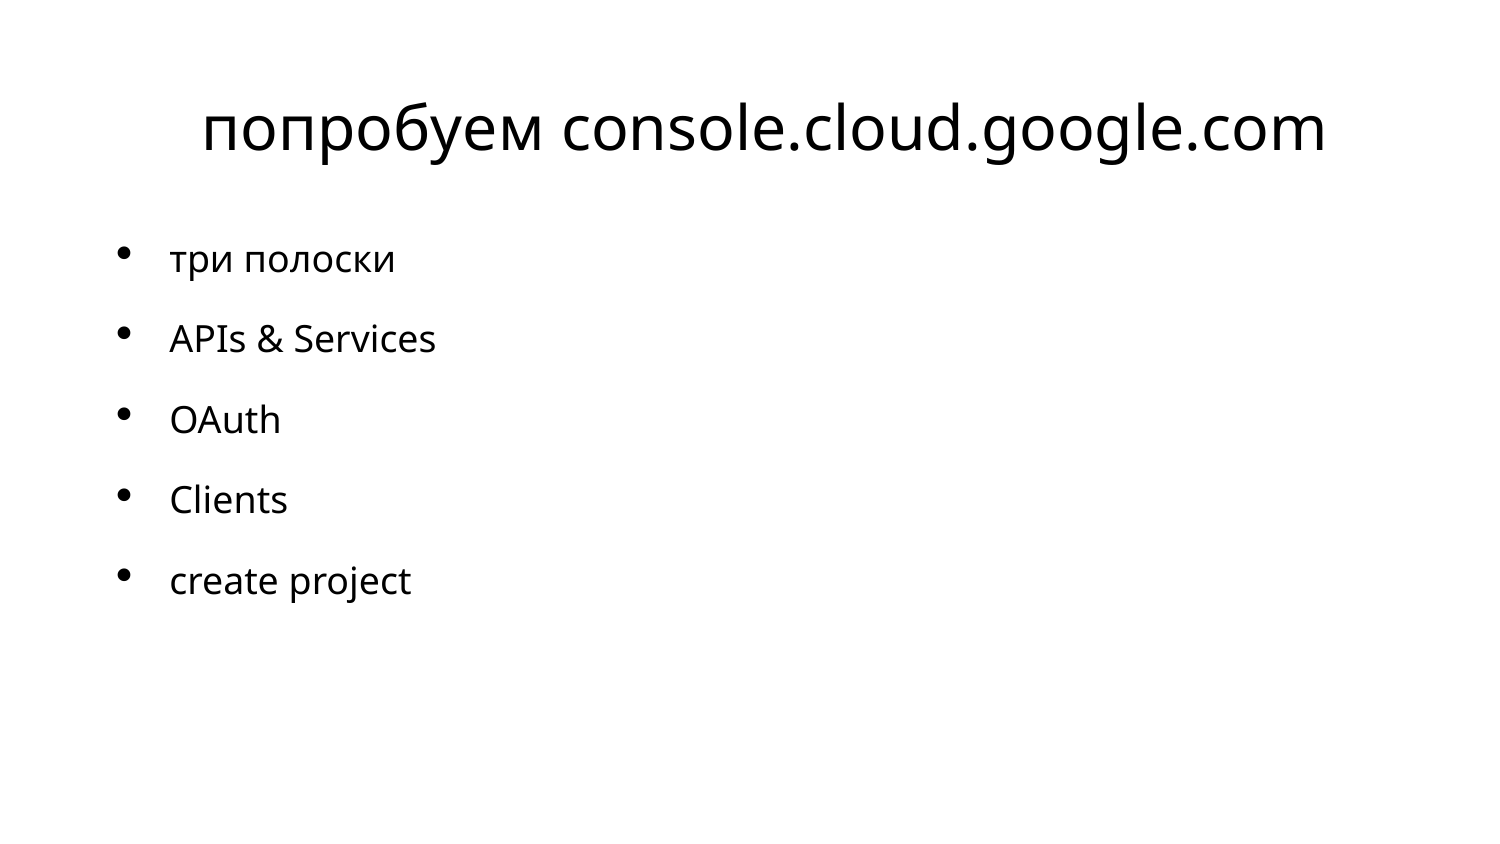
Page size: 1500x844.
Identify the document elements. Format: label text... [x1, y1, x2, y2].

list три полоски APIs & Services OAuth Clients create project [103, 224, 1397, 761]
title попробуем console.cloud.google.com [103, 44, 1397, 209]
